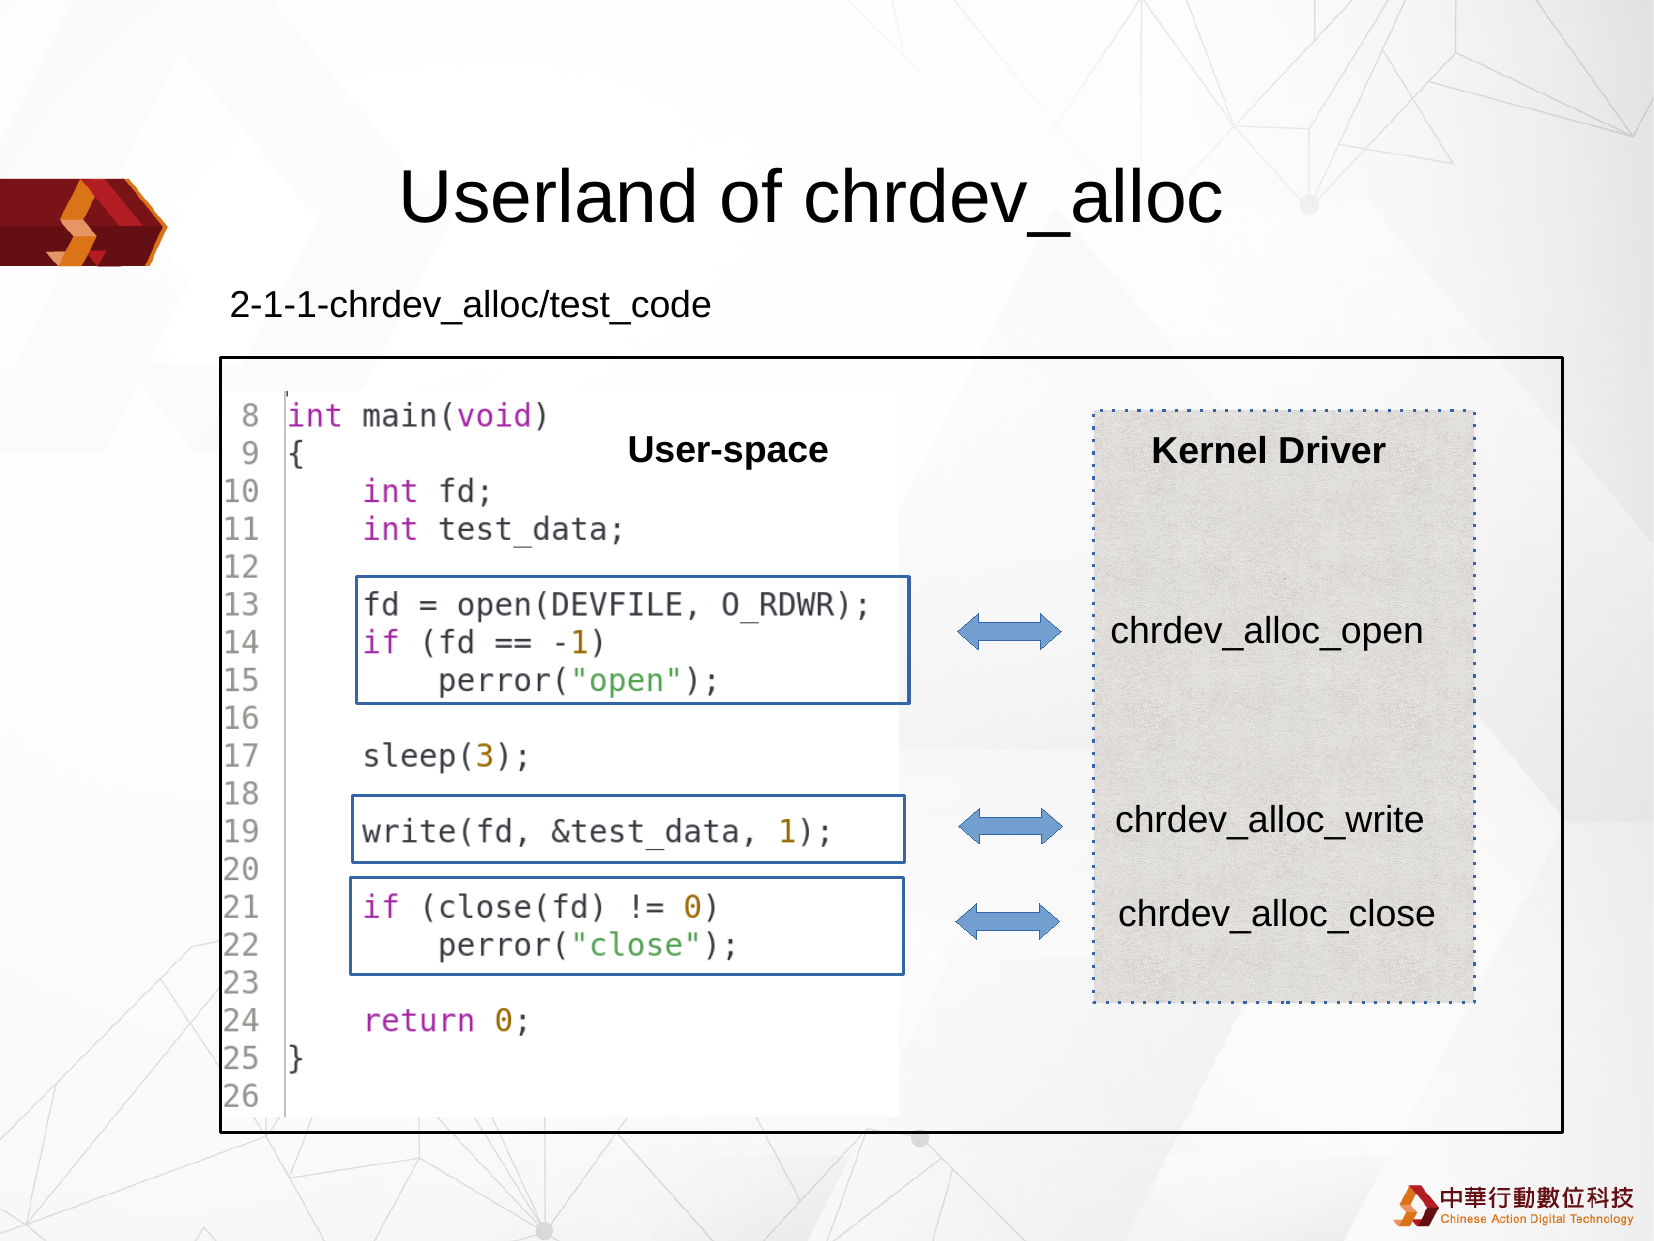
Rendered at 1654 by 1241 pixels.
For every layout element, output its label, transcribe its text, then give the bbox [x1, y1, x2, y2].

text_box [955, 903, 1060, 940]
text_box Kernel Driver [1098, 421, 1440, 488]
picture [0, 0, 1654, 1241]
text_box 2-1-1-chrdev_alloc/test_code [214, 276, 734, 334]
text_box chrdev_alloc_open [1095, 602, 1439, 660]
text_box User-space [557, 420, 899, 487]
text_box chrdev_alloc_close [1103, 885, 1451, 942]
text_box [1093, 410, 1475, 1003]
text_box chrdev_alloc_write [1100, 791, 1440, 849]
text_box [958, 808, 1063, 844]
text_box [957, 613, 1062, 650]
title Userland of chrdev_alloc [118, 112, 1506, 281]
